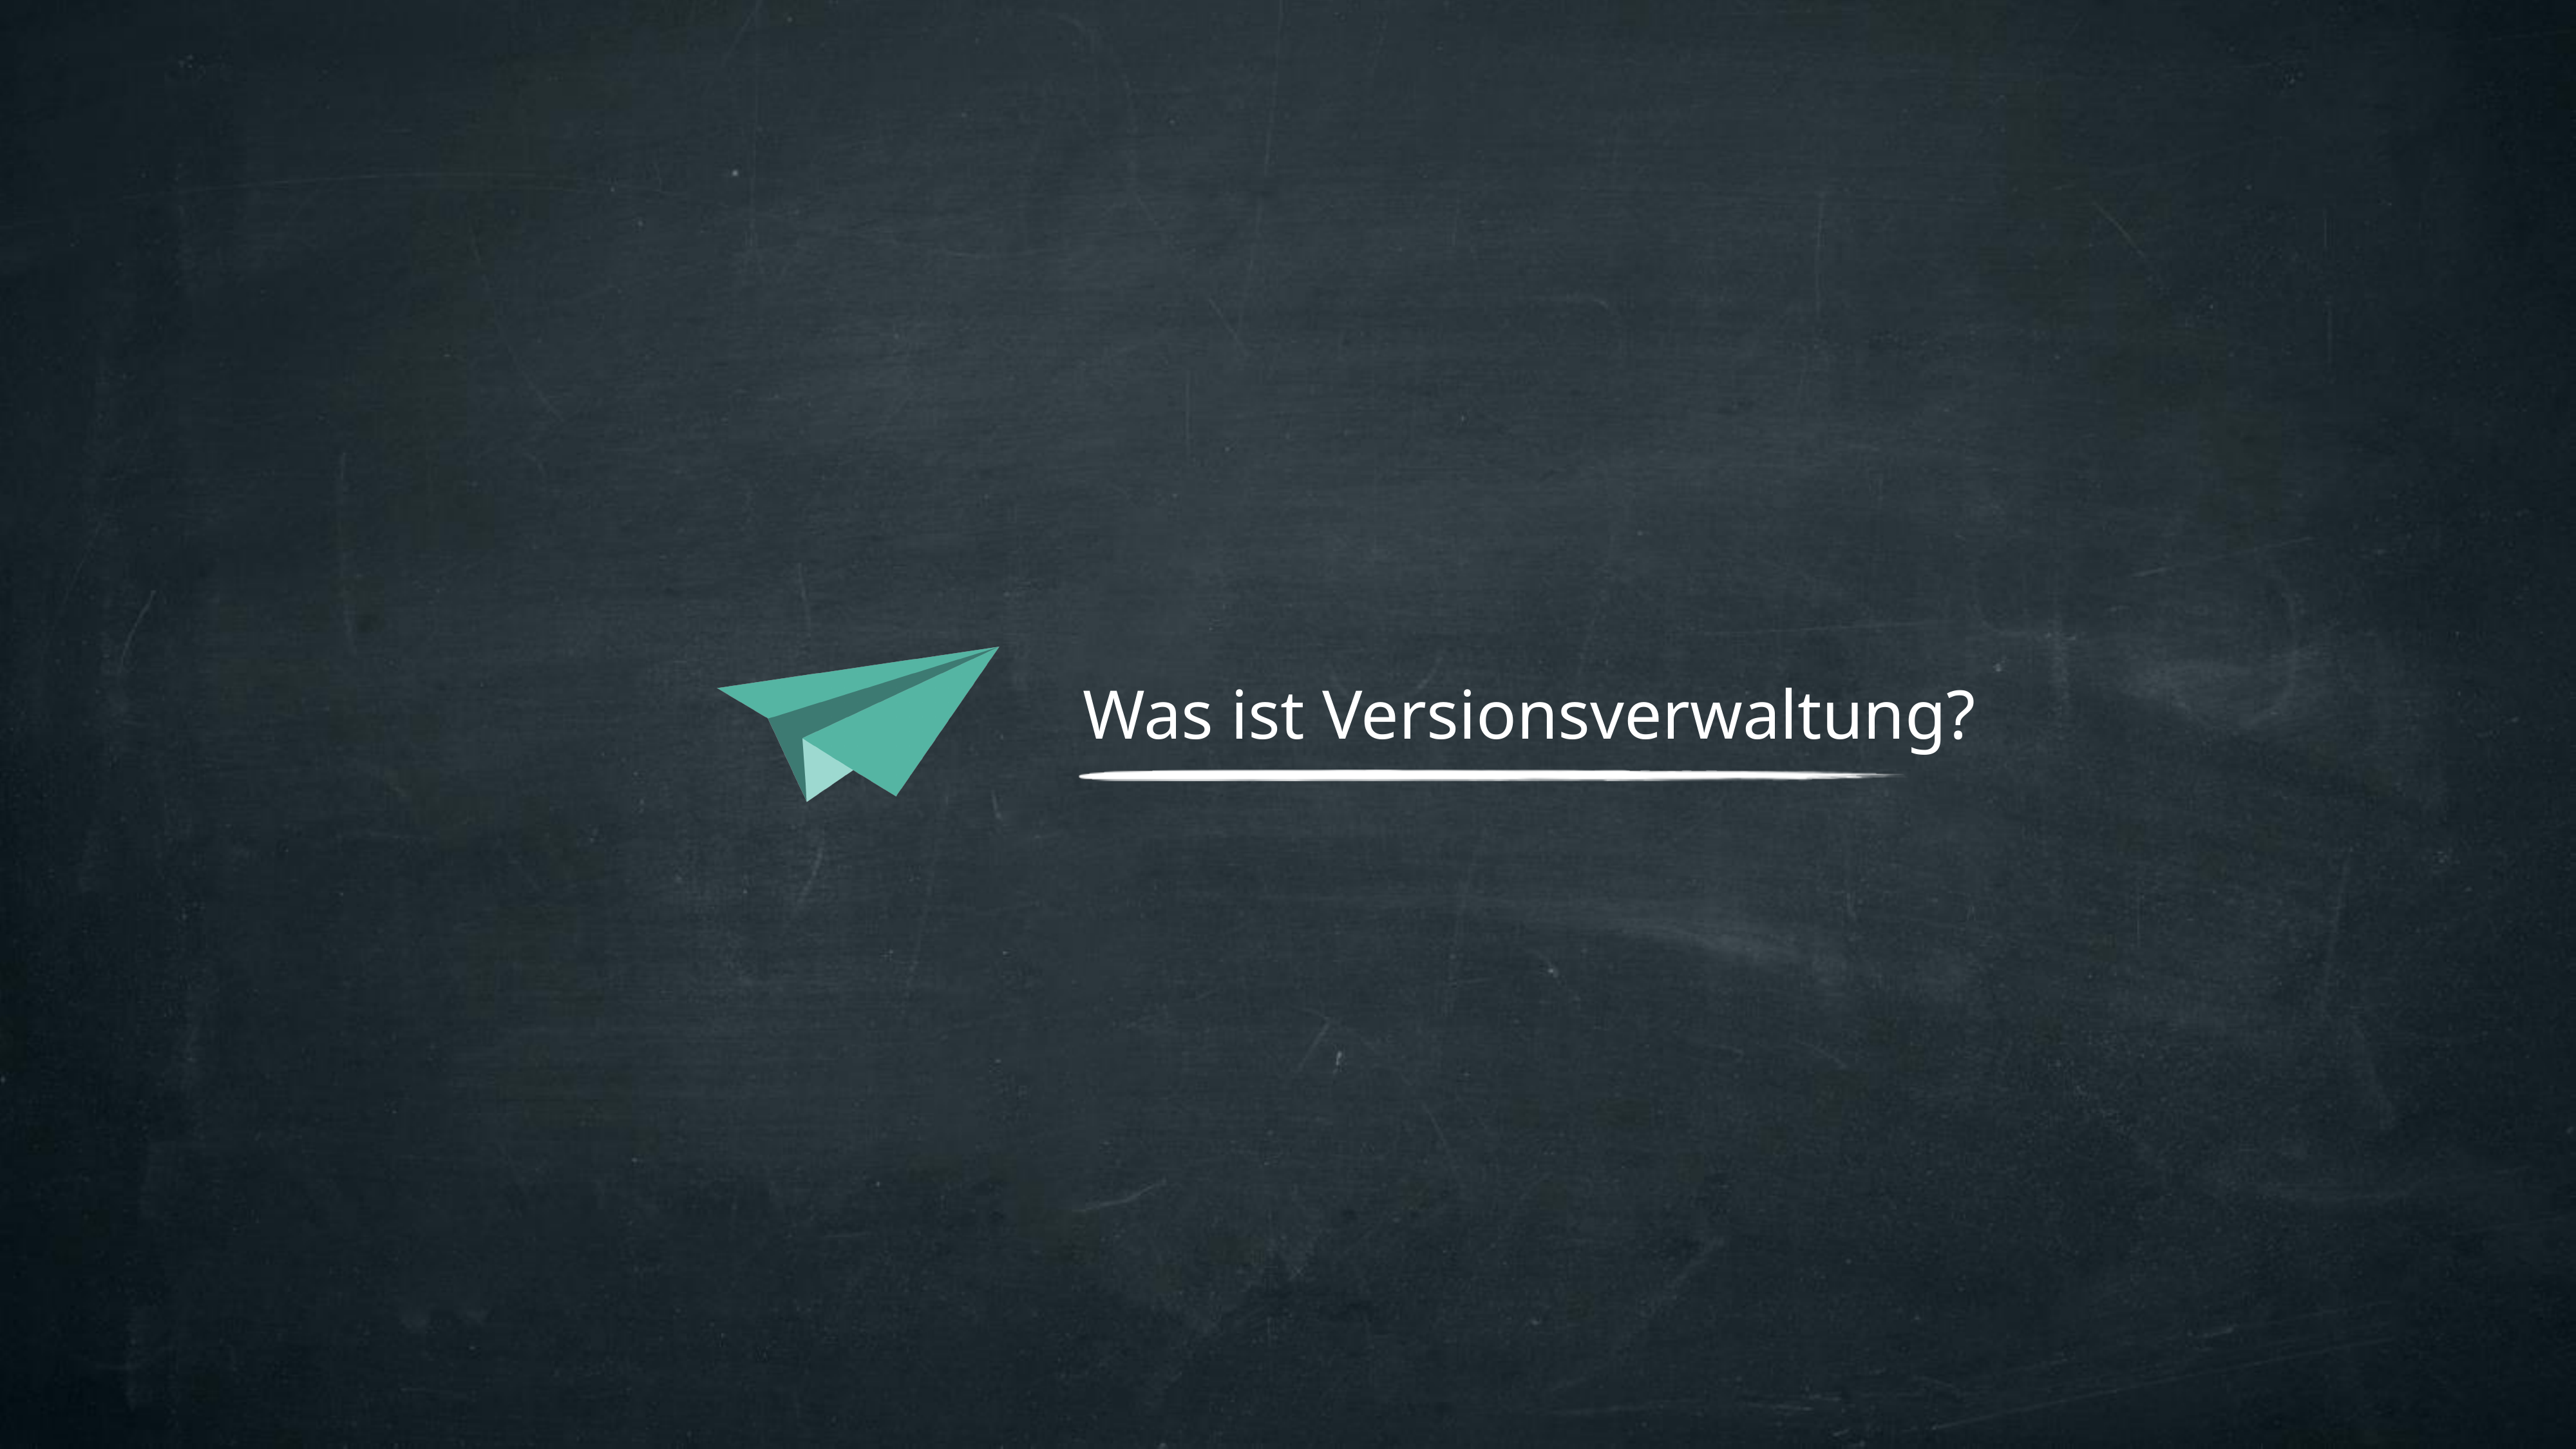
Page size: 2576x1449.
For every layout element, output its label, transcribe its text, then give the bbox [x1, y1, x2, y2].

list Was ist Versionsverwaltung? [1077, 661, 2445, 764]
picture [0, 0, 2576, 1449]
